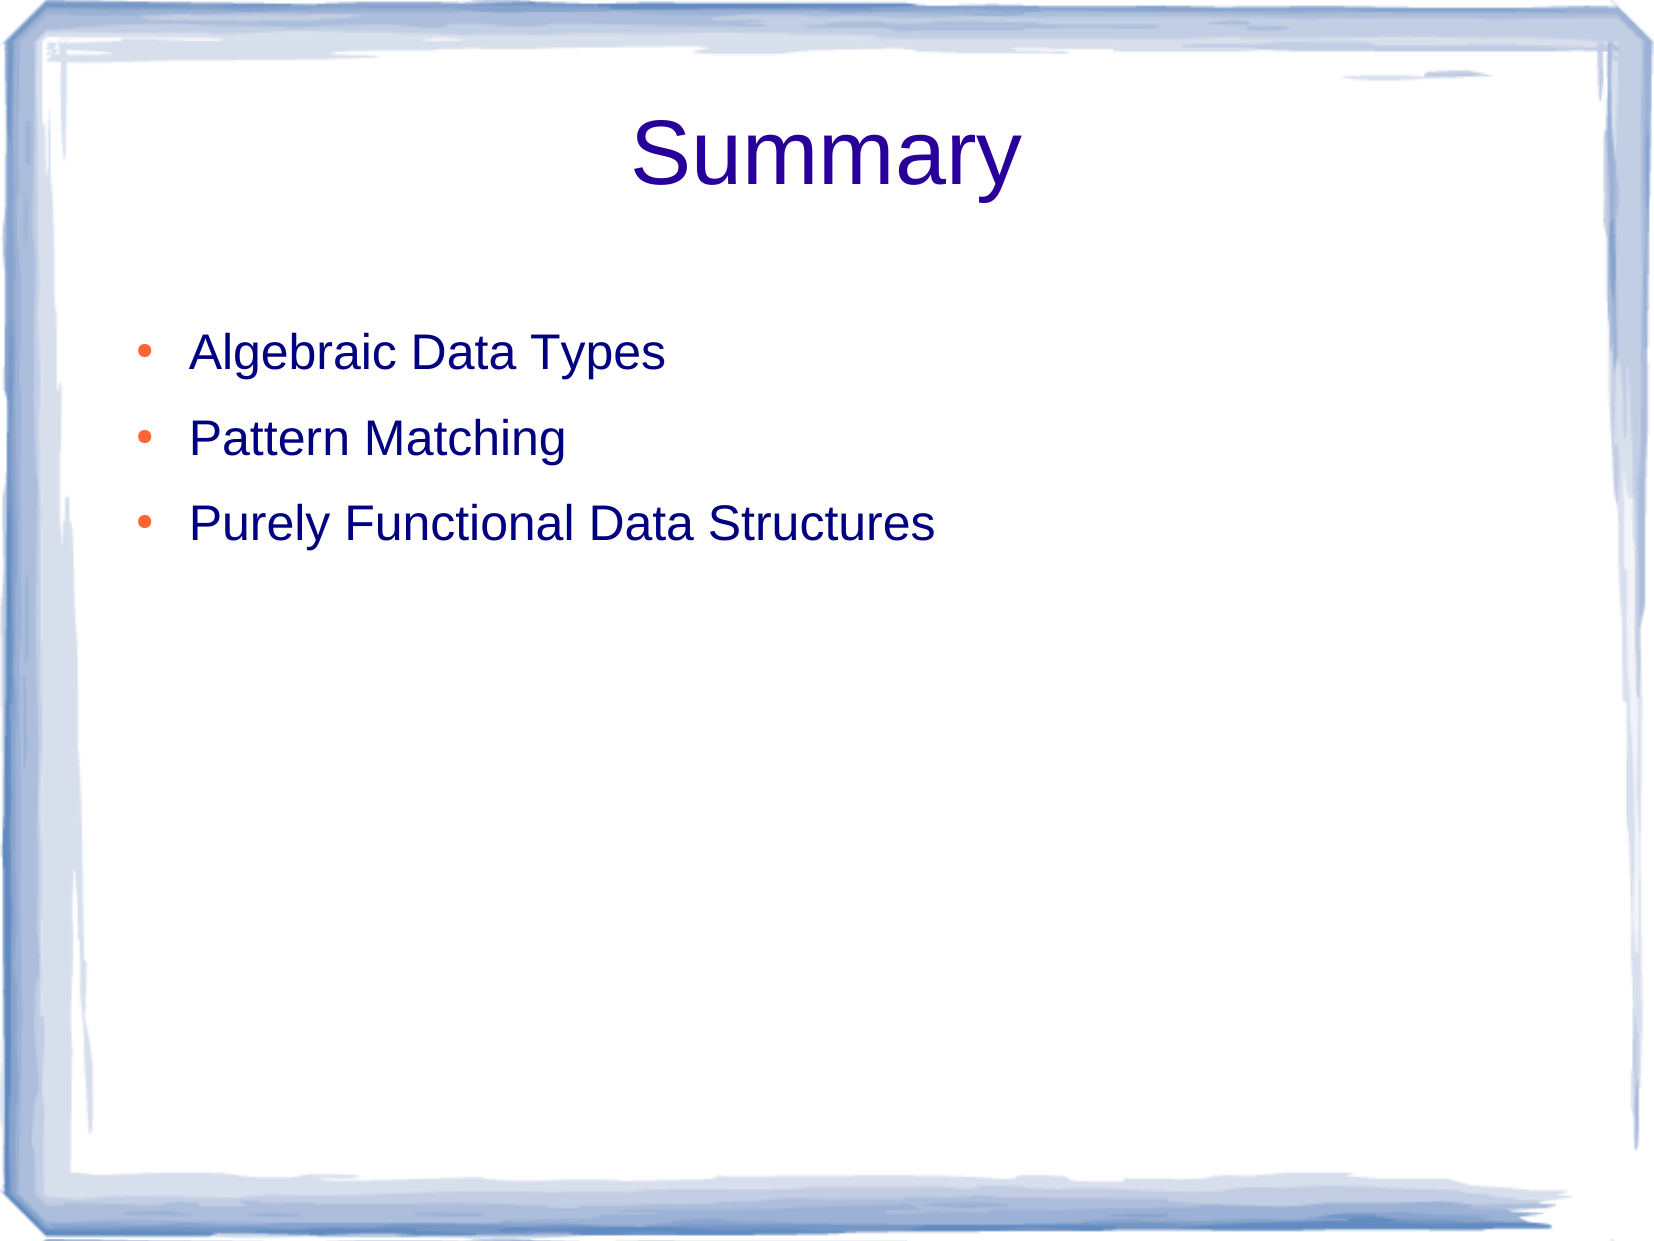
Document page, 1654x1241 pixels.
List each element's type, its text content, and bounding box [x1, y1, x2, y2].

picture [0, 0, 1654, 1241]
title Summary [82, 49, 1571, 257]
list Algebraic Data Types Pattern Matching Purely Functional Data Structures [118, 324, 1571, 1045]
